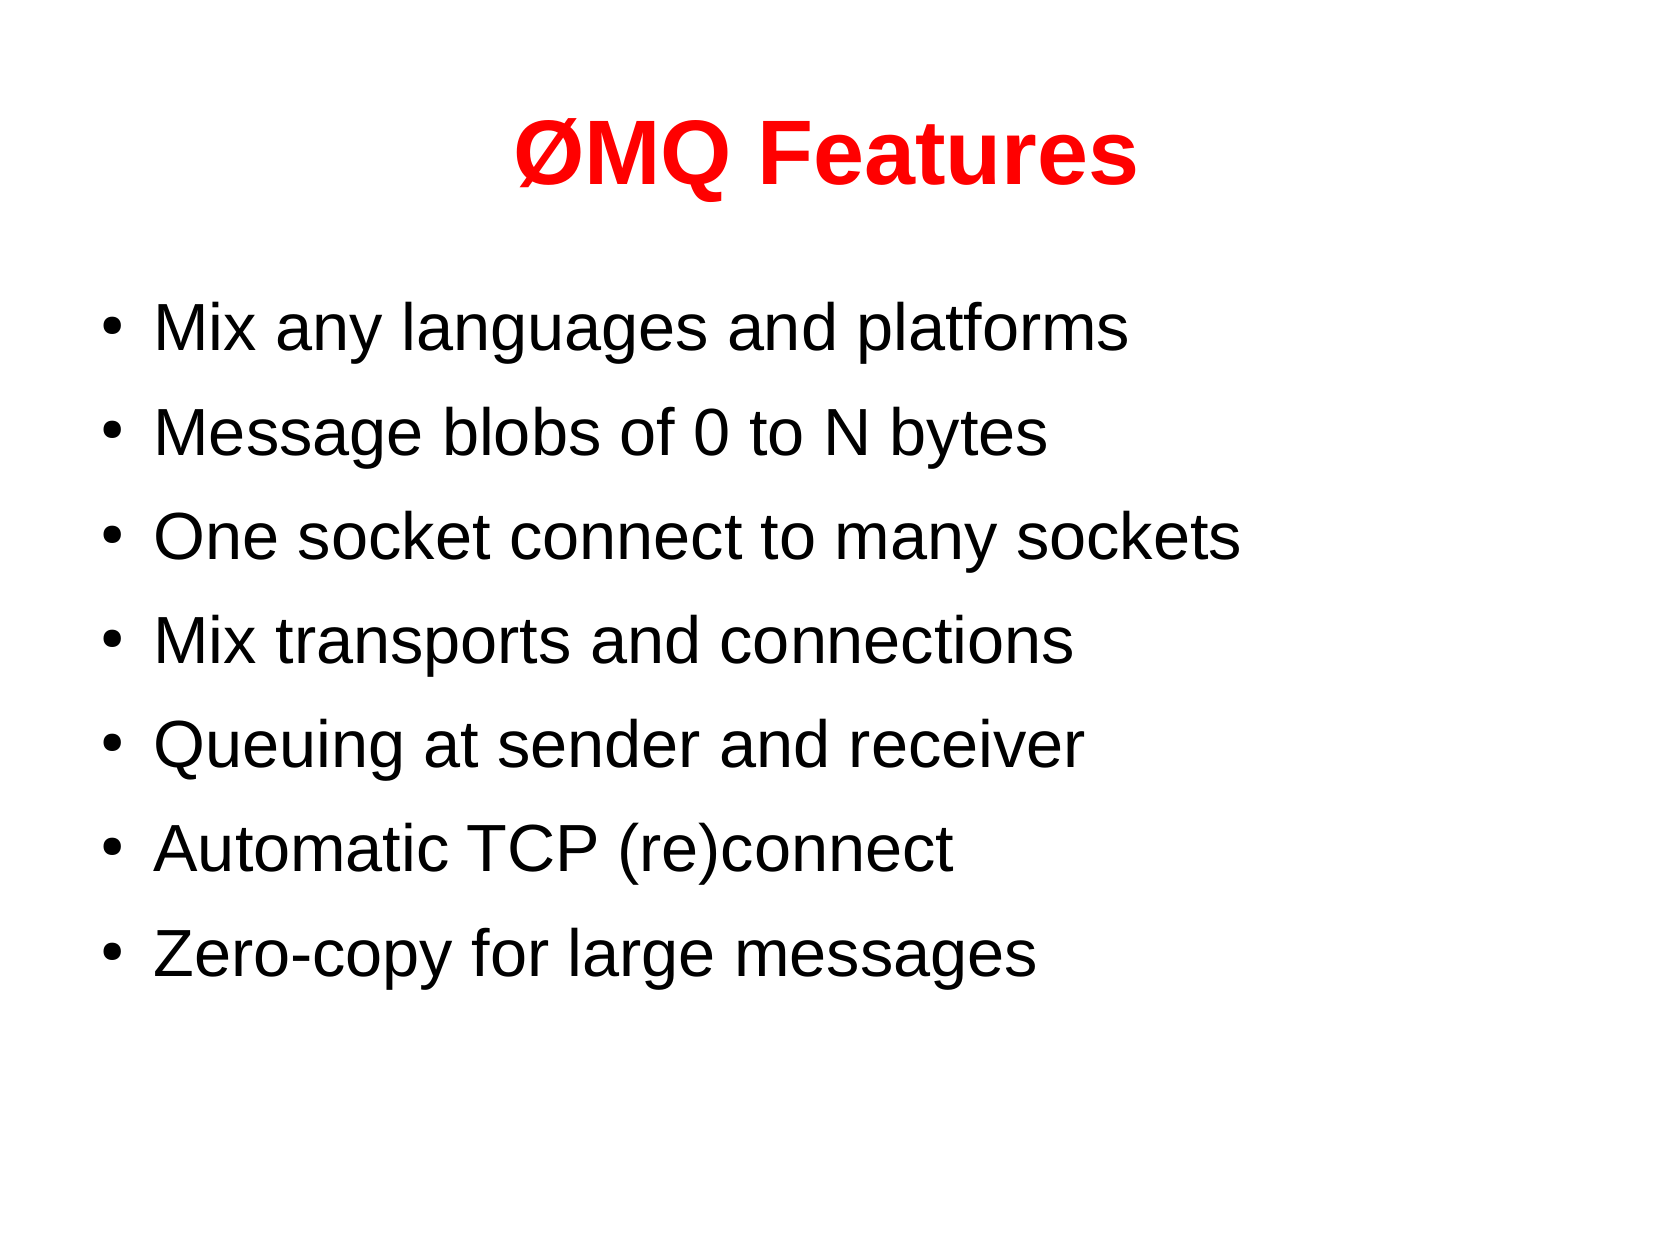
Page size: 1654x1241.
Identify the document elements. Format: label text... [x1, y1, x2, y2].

list Mix any languages and platforms Message blobs of 0 to N bytes One socket connect to many sockets Mix transports and connections Queuing at sender and receiver Automatic TCP (re)connect Zero-copy for large messages [82, 290, 1571, 1109]
title ØMQ Features [82, 49, 1571, 257]
